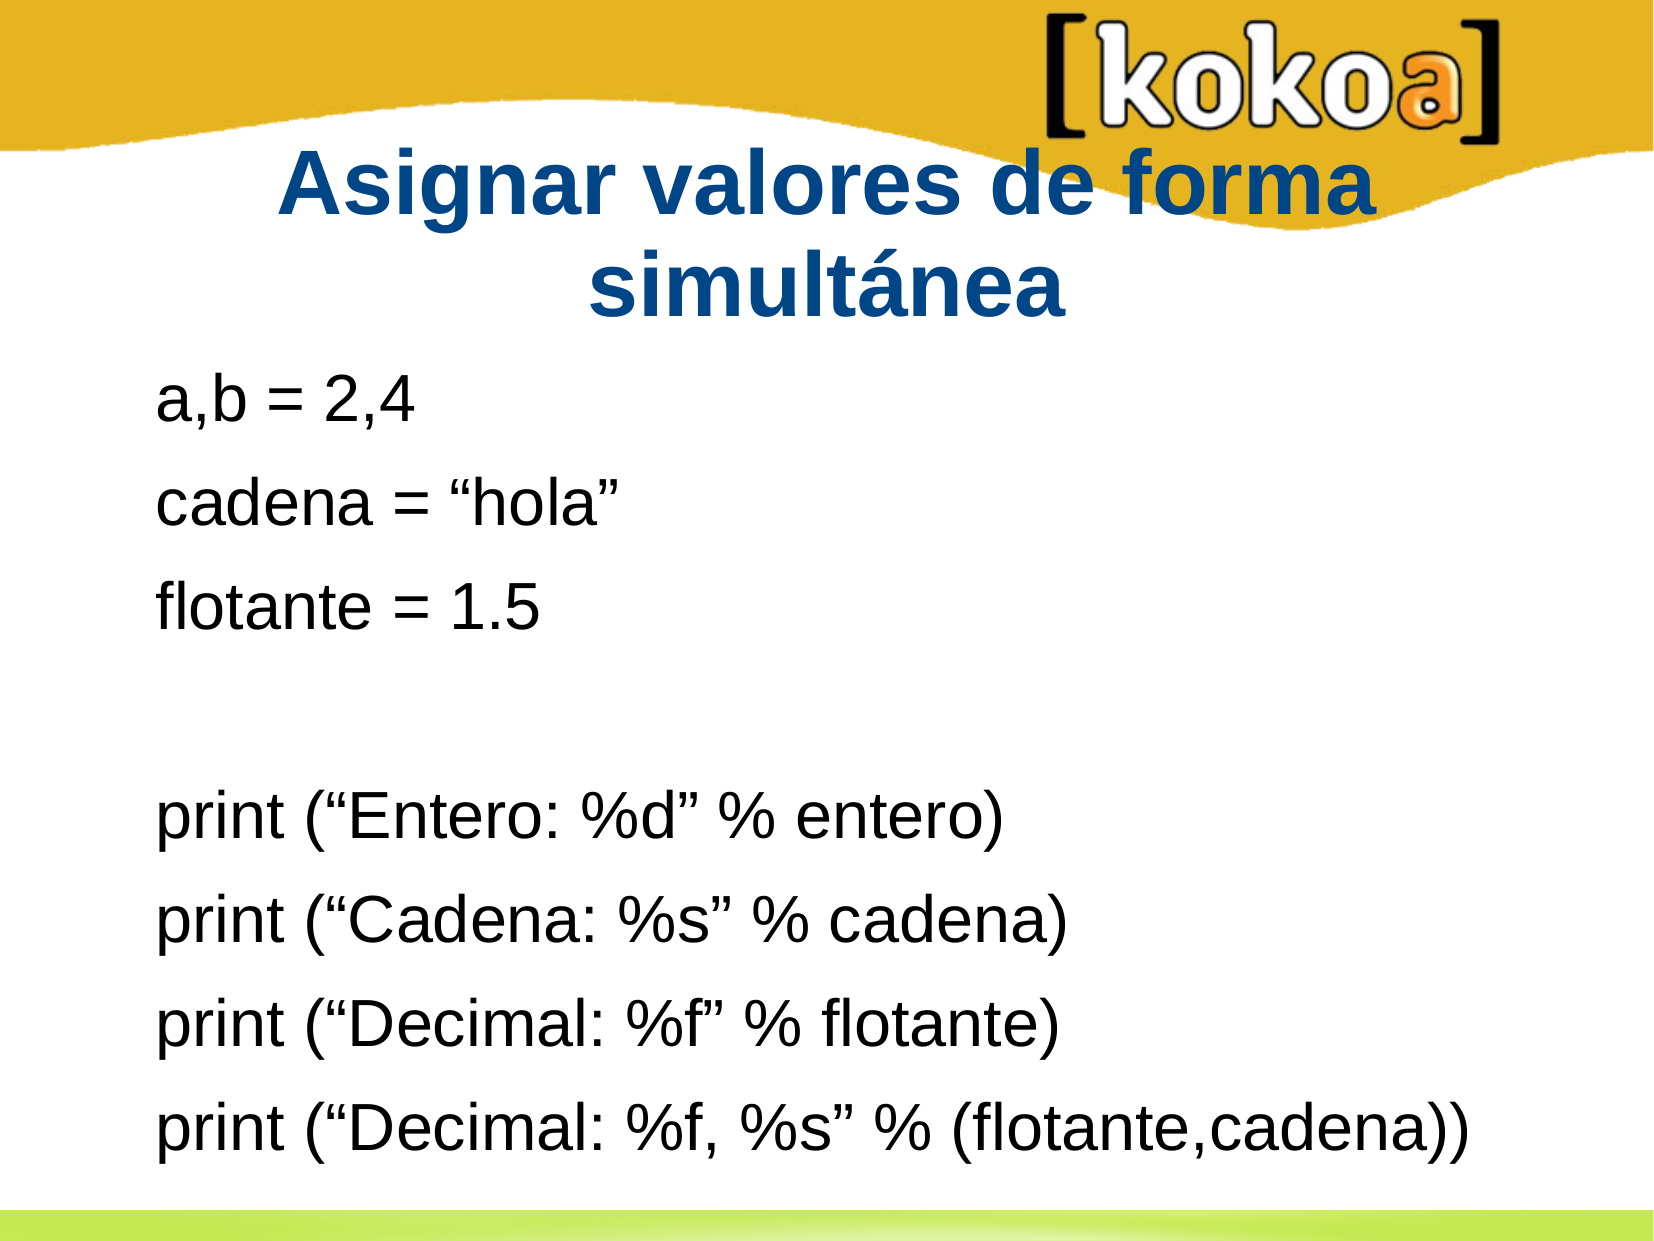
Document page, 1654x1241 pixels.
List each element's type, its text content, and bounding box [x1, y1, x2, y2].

title Asignar valores de forma simultánea [82, 130, 1571, 338]
list a,b = 2,4 cadena = “hola” flotante = 1.5 print (“Entero: %d” % entero) print (“Cadena: %s” % cadena) print (“Decimal: %f” % flotante) print (“Decimal: %f, %s” % (flotante,cadena)) [84, 360, 1573, 1221]
picture [0, 0, 1654, 488]
picture [0, 1210, 1654, 1241]
